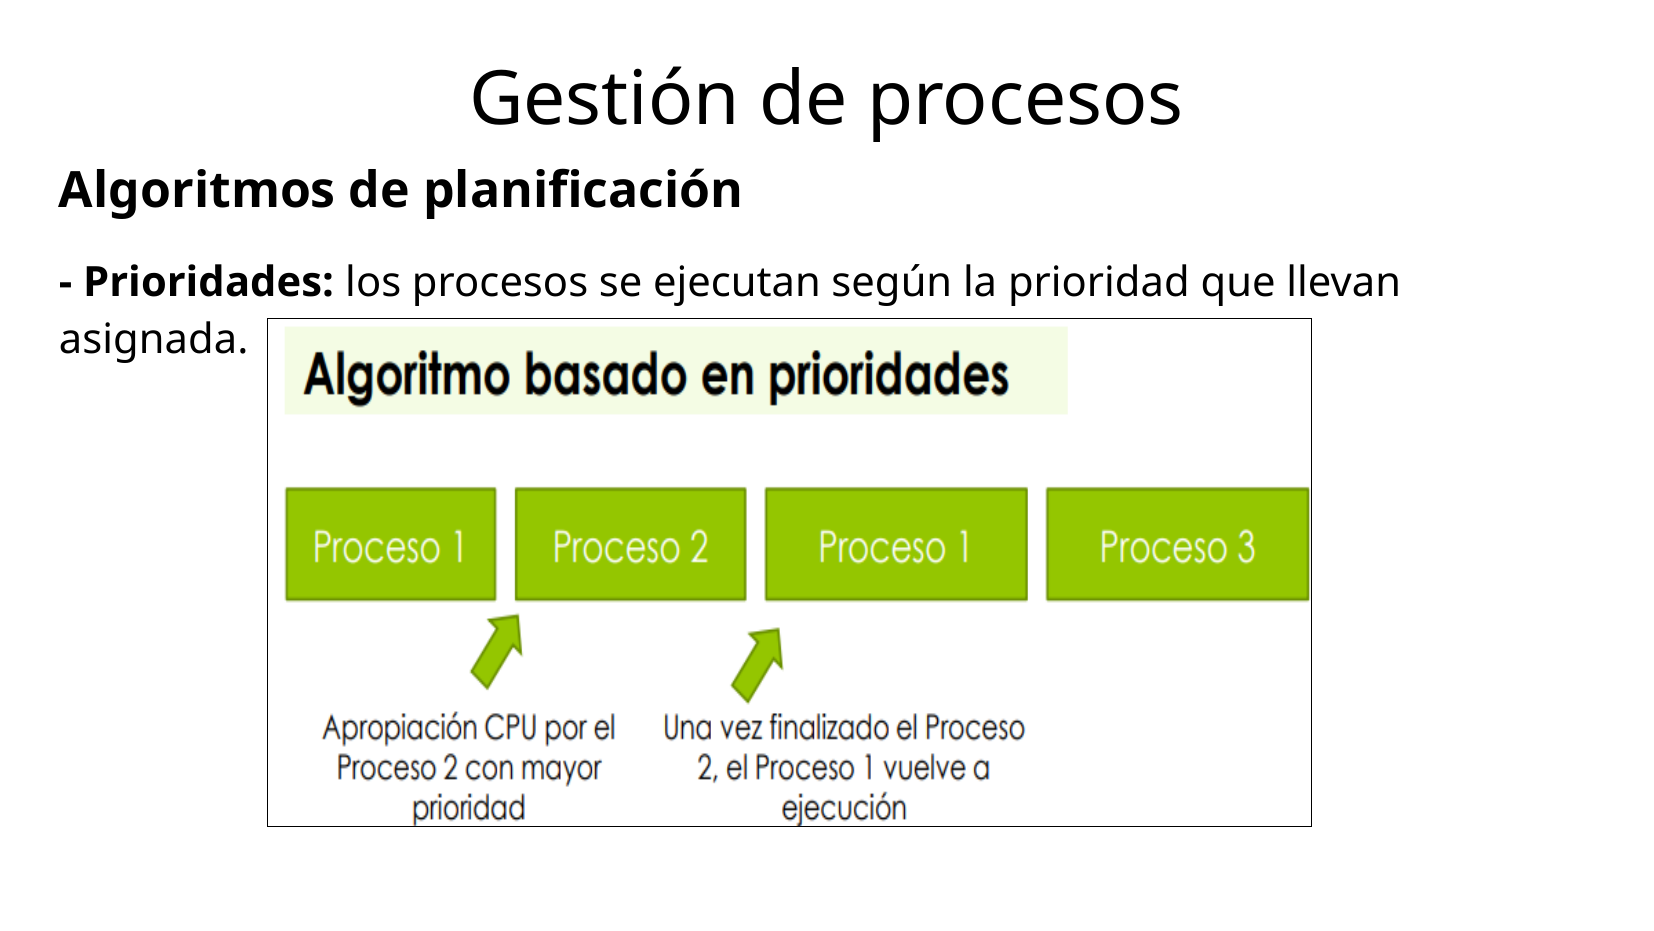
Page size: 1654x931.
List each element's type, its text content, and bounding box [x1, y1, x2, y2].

title Gestión de procesos [82, 42, 1571, 148]
picture [267, 318, 1312, 827]
list Algoritmos de planificación - Prioridades: los procesos se ejecutan según la prioridad que llevan asignada. [59, 153, 1595, 886]
